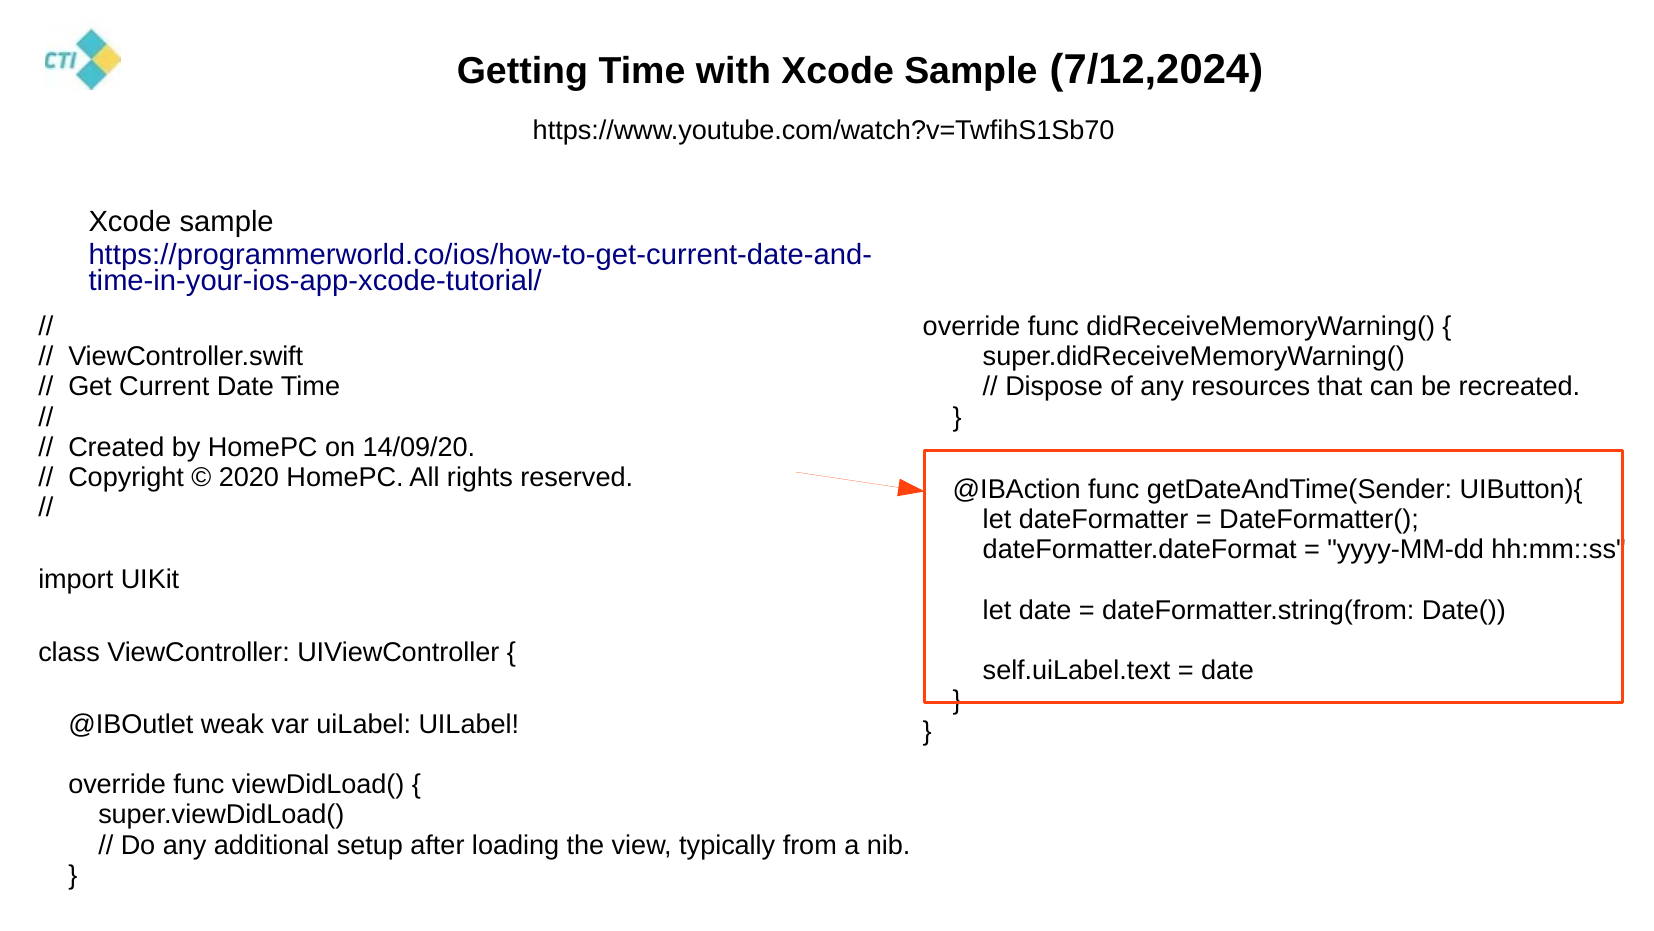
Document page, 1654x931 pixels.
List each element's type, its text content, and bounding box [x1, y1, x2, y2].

picture [45, 18, 121, 91]
title Getting Time with Xcode Sample (7/12,2024) [127, 0, 1616, 147]
text_box override func didReceiveMemoryWarning() { super.didReceiveMemoryWarning() // Dispose of any resources that can be recreated. } @IBAction func getDateAndTime(Sender: UIButton){ let dateFormatter = DateFormatter(); dateFormatter.dateFormat = "yyyy-MM-dd hh:mm::ss" let date = dateFormatter.string(from: Date()) self.uiLabel.text = date } } [926, 452, 1621, 701]
text_box // // ViewController.swift // Get Current Date Time // // Created by HomePC on 14/09/20. // Copyright © 2020 HomePC. All rights reserved. // import UIKit class ViewController: UIViewController { @IBOutlet weak var uiLabel: UILabel! override func viewDidLoad() { super.viewDidLoad() // Do any additional setup after loading the view, typically from a nib. } [23, 303, 925, 931]
text_box override func didReceiveMemoryWarning() { super.didReceiveMemoryWarning() // Dispose of any resources that can be recreated. } @IBAction func getDateAndTime(Sender: UIButton){ let dateFormatter = DateFormatter(); dateFormatter.dateFormat = "yyyy-MM-dd hh:mm::ss" let date = dateFormatter.string(from: Date()) self.uiLabel.text = date } } [907, 303, 1640, 754]
text_box https://www.youtube.com/watch?v=TwfihS1Sb70 [517, 107, 1246, 183]
text_box Xcode sample https://programmerworld.co/ios/how-to-get-current-date-and-time-in-your-ios-app-xcode-tutorial/ [73, 197, 892, 303]
